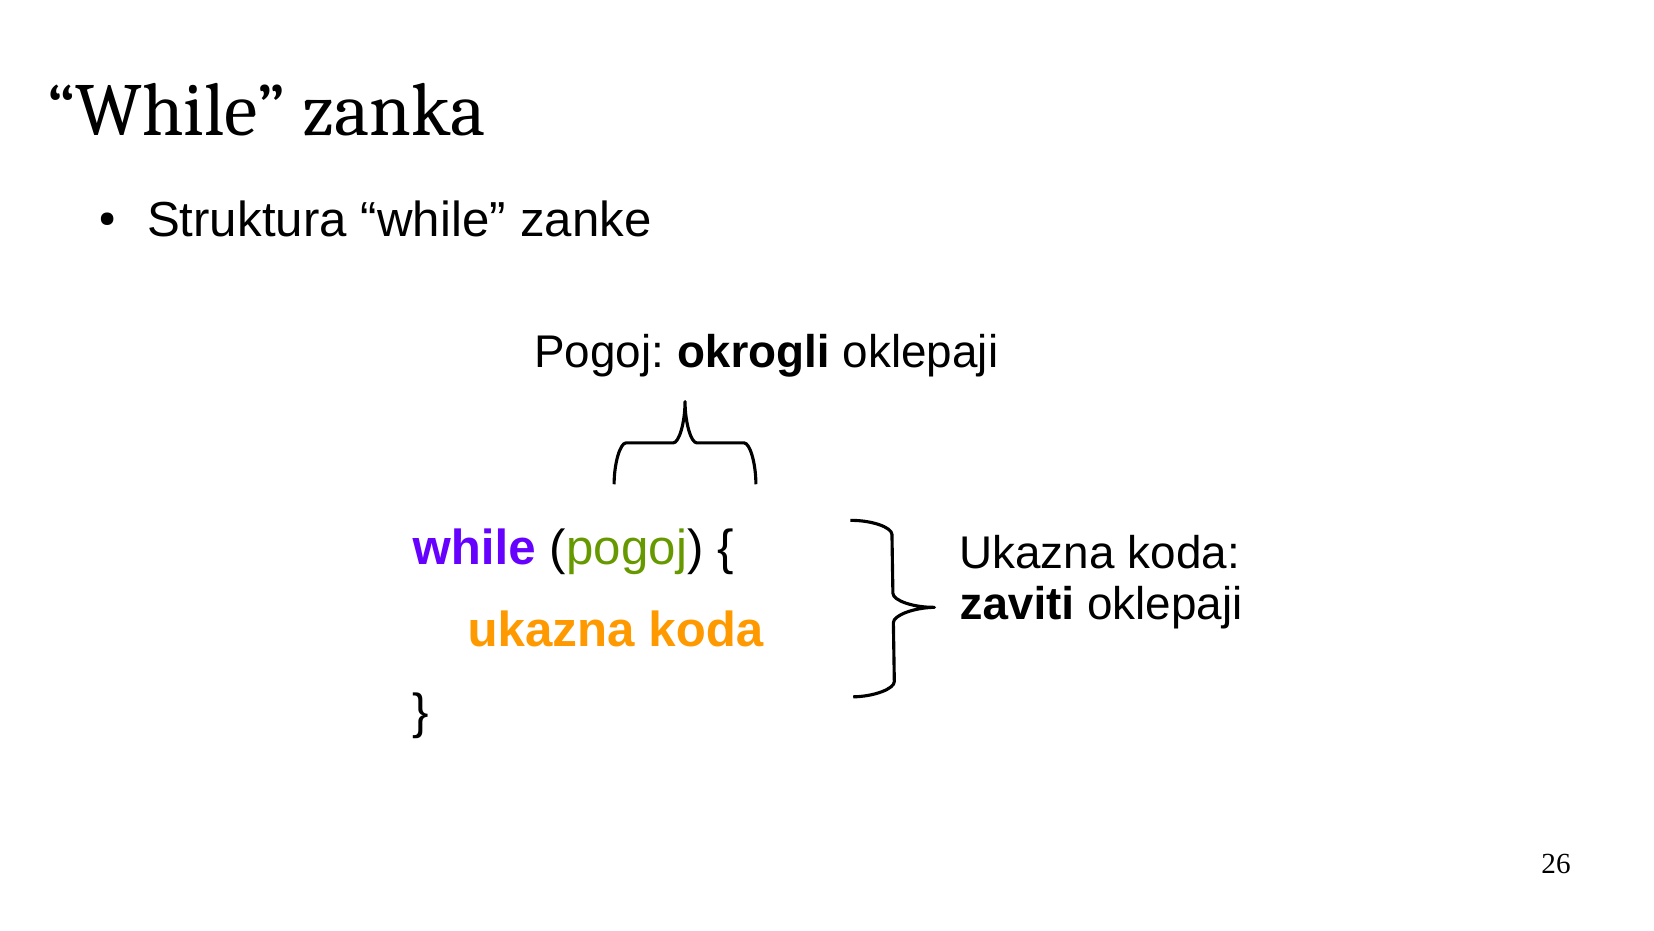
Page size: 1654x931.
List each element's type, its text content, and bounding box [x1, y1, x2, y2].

text_box Pogoj: okrogli oklepaji [519, 318, 1288, 437]
title “While” zanka [47, 33, 1536, 189]
list Struktura “while” zanke while (pogoj) { ukazna koda } [82, 192, 1571, 827]
text_box Ukazna koda: zaviti oklepaji [944, 519, 1288, 688]
